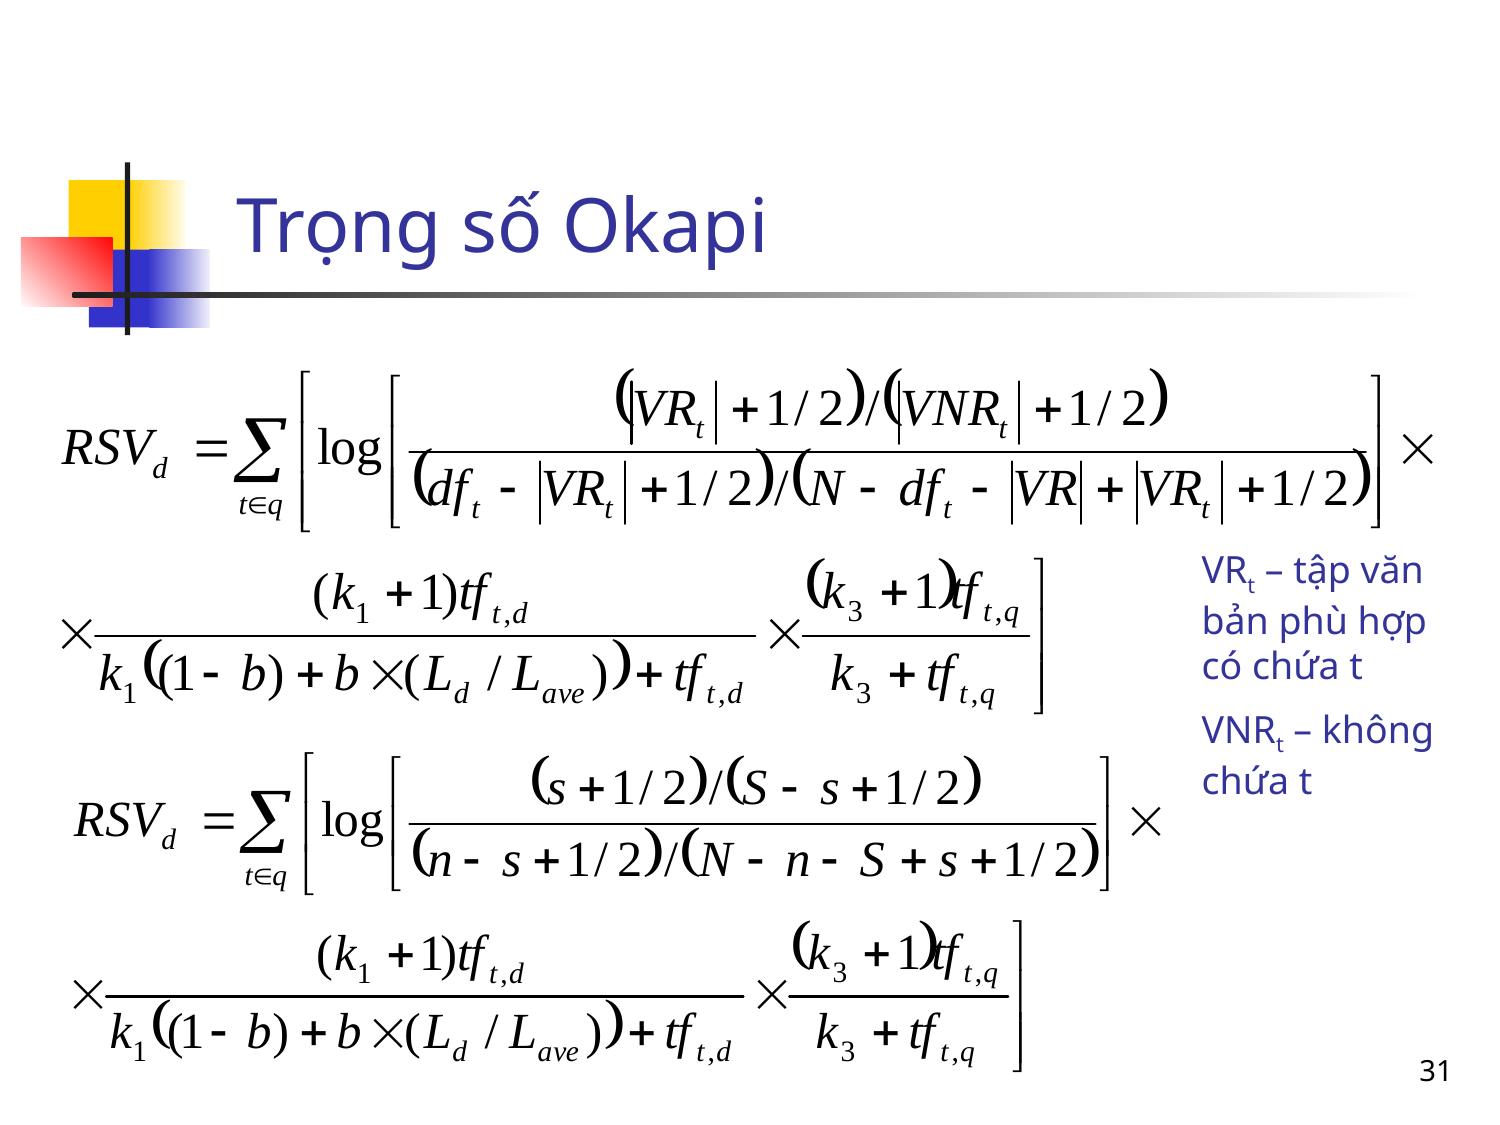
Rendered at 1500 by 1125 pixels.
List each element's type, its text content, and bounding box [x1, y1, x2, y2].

picture [64, 743, 1163, 1082]
slide_number <number> [1155, 1024, 1468, 1100]
picture [52, 360, 1434, 726]
title Trọng số Okapi [221, 35, 1500, 275]
text_box VRt – tập văn bản phù hợp có chứa t VNRt – không chứa t [1186, 538, 1488, 810]
